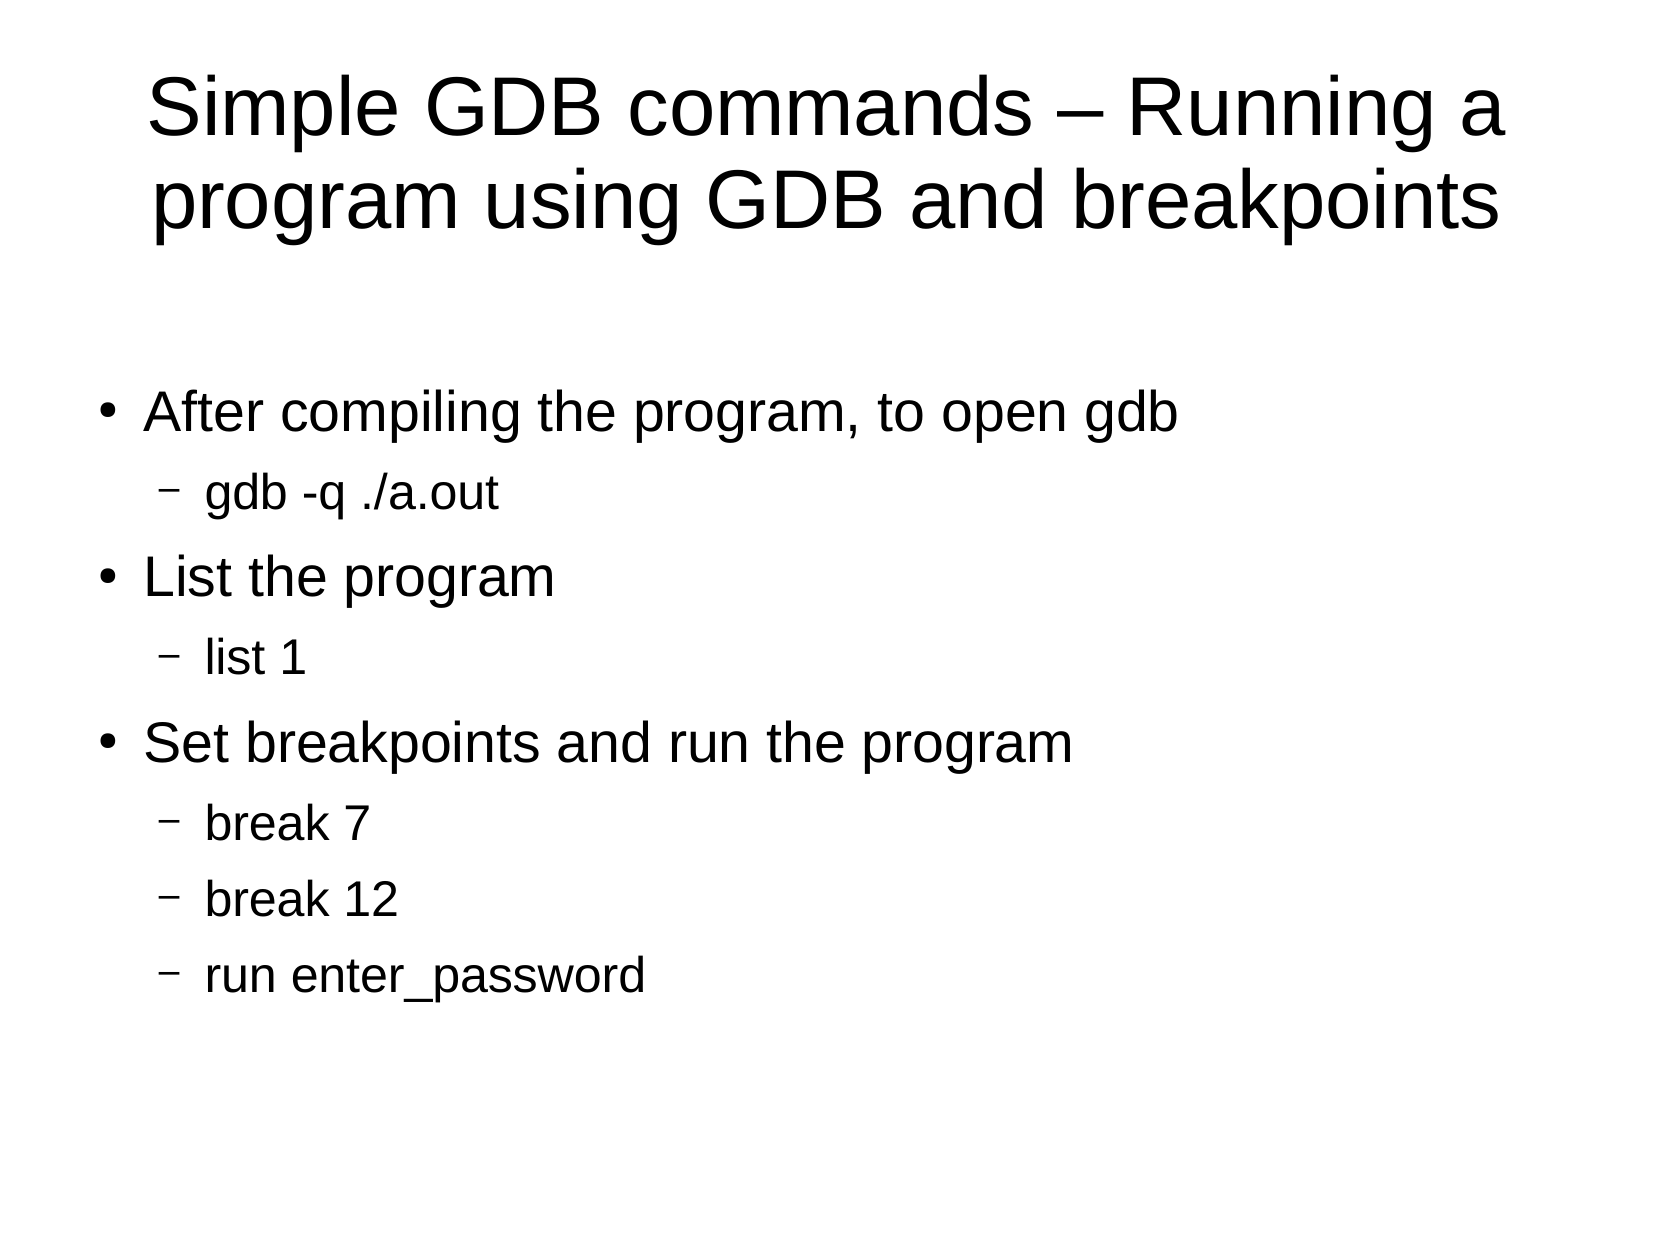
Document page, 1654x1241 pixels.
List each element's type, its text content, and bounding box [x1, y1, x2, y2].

list After compiling the program, to open gdb gdb -q ./a.out List the program list 1 Set breakpoints and run the program break 7 break 12 run enter_password [82, 290, 1571, 1010]
title Simple GDB commands – Running a program using GDB and breakpoints [82, 49, 1571, 257]
